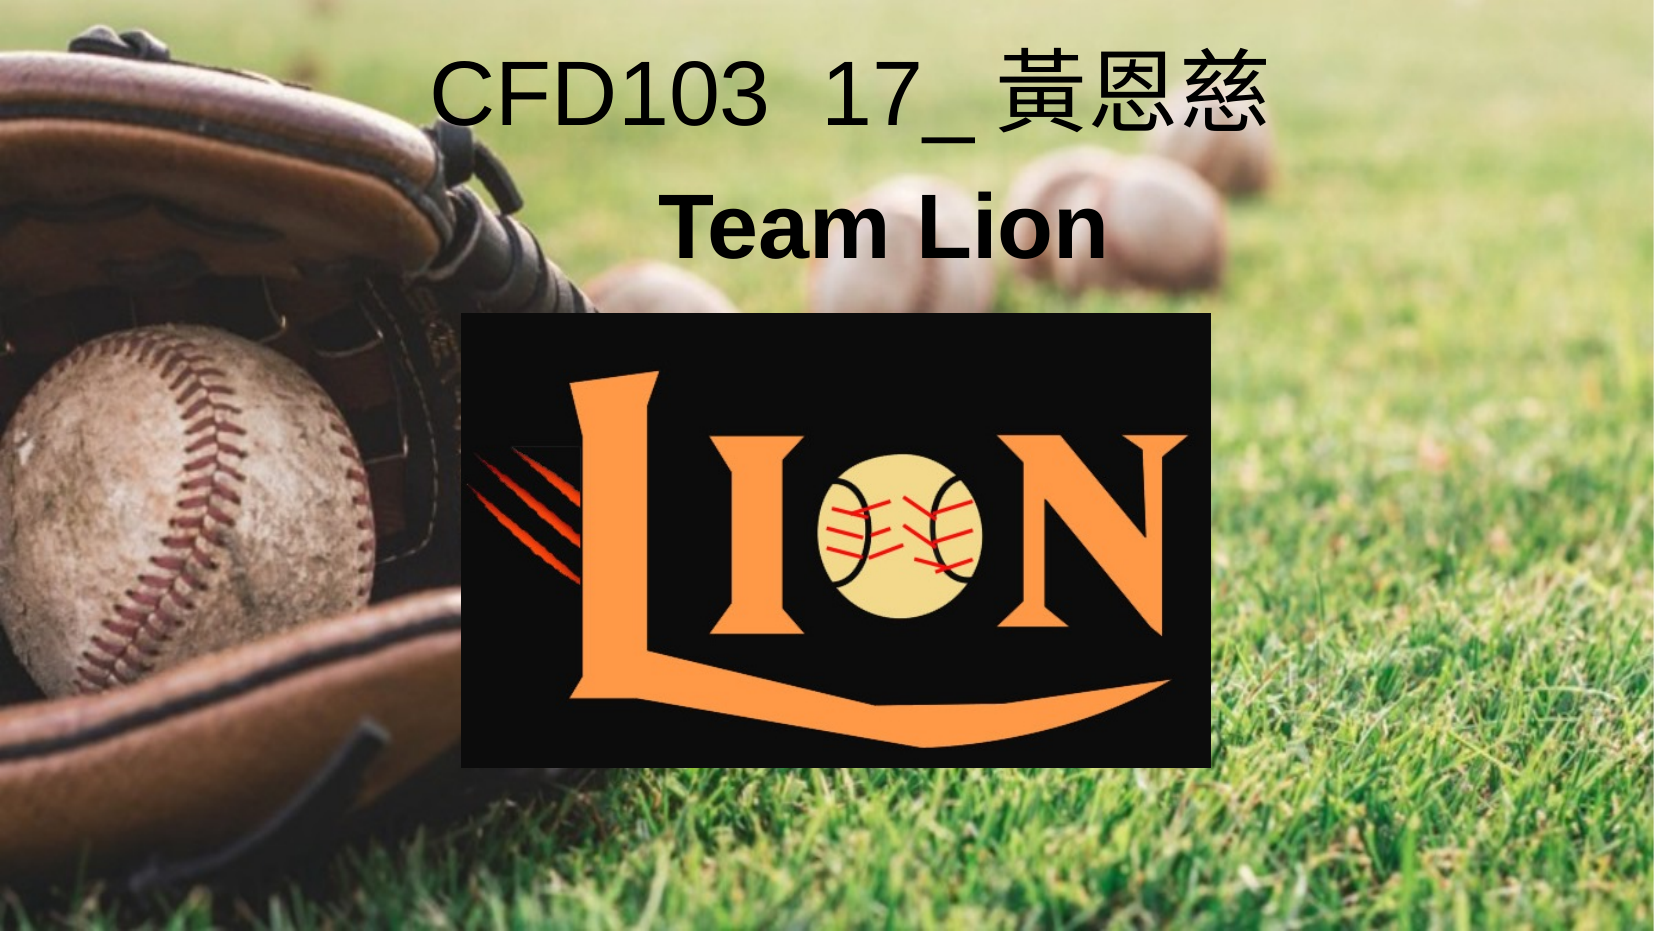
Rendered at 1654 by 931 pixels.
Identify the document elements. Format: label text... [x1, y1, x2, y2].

picture [0, 0, 1654, 931]
title CFD103 17_黃恩慈 Team Lion [106, 29, 1595, 274]
